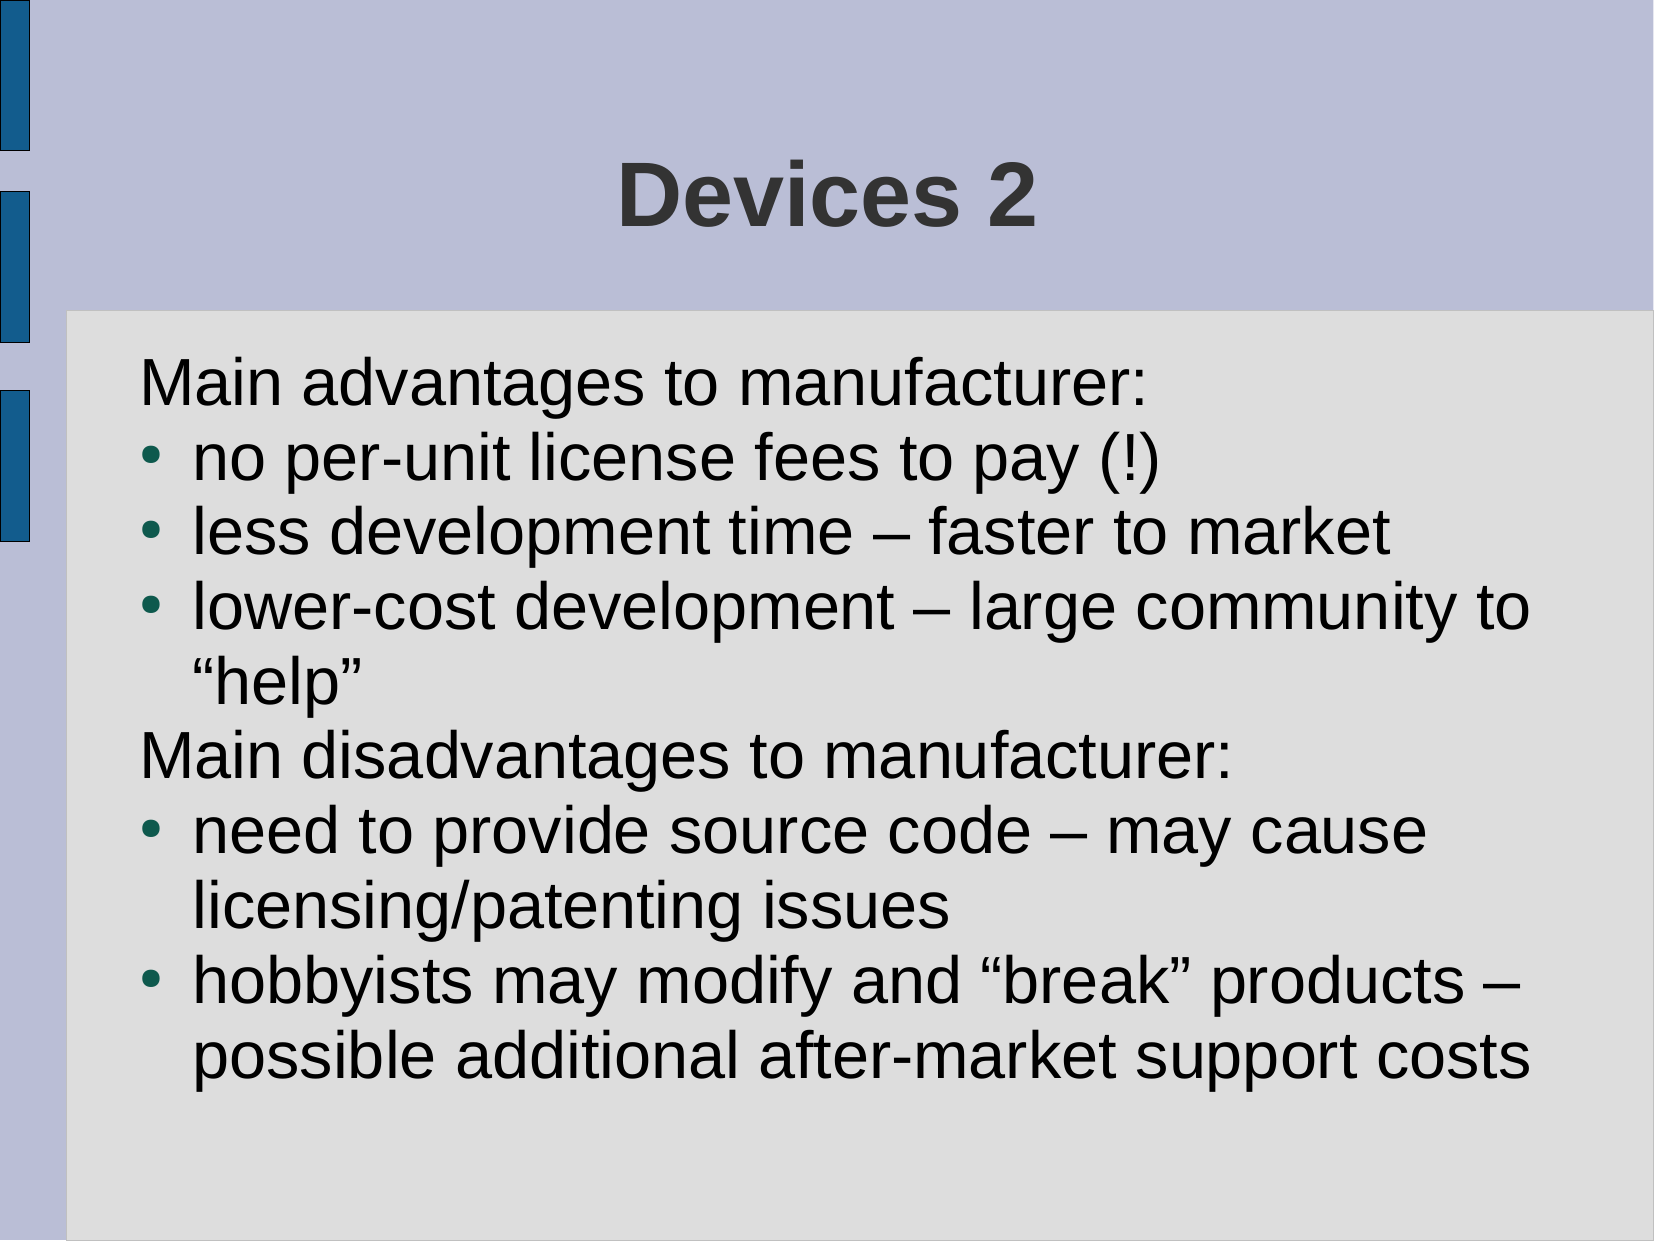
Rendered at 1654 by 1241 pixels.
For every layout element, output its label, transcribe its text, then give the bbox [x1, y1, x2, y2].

title Devices 2 [121, 98, 1534, 291]
list Main advantages to manufacturer: no per-unit license fees to pay (!) less development time – faster to market lower-cost development – large community to “help” Main disadvantages to manufacturer: need to provide source code – may cause licensing/patenting issues hobbyists may modify and “break” products – possible additional after-market support costs [121, 344, 1534, 1168]
